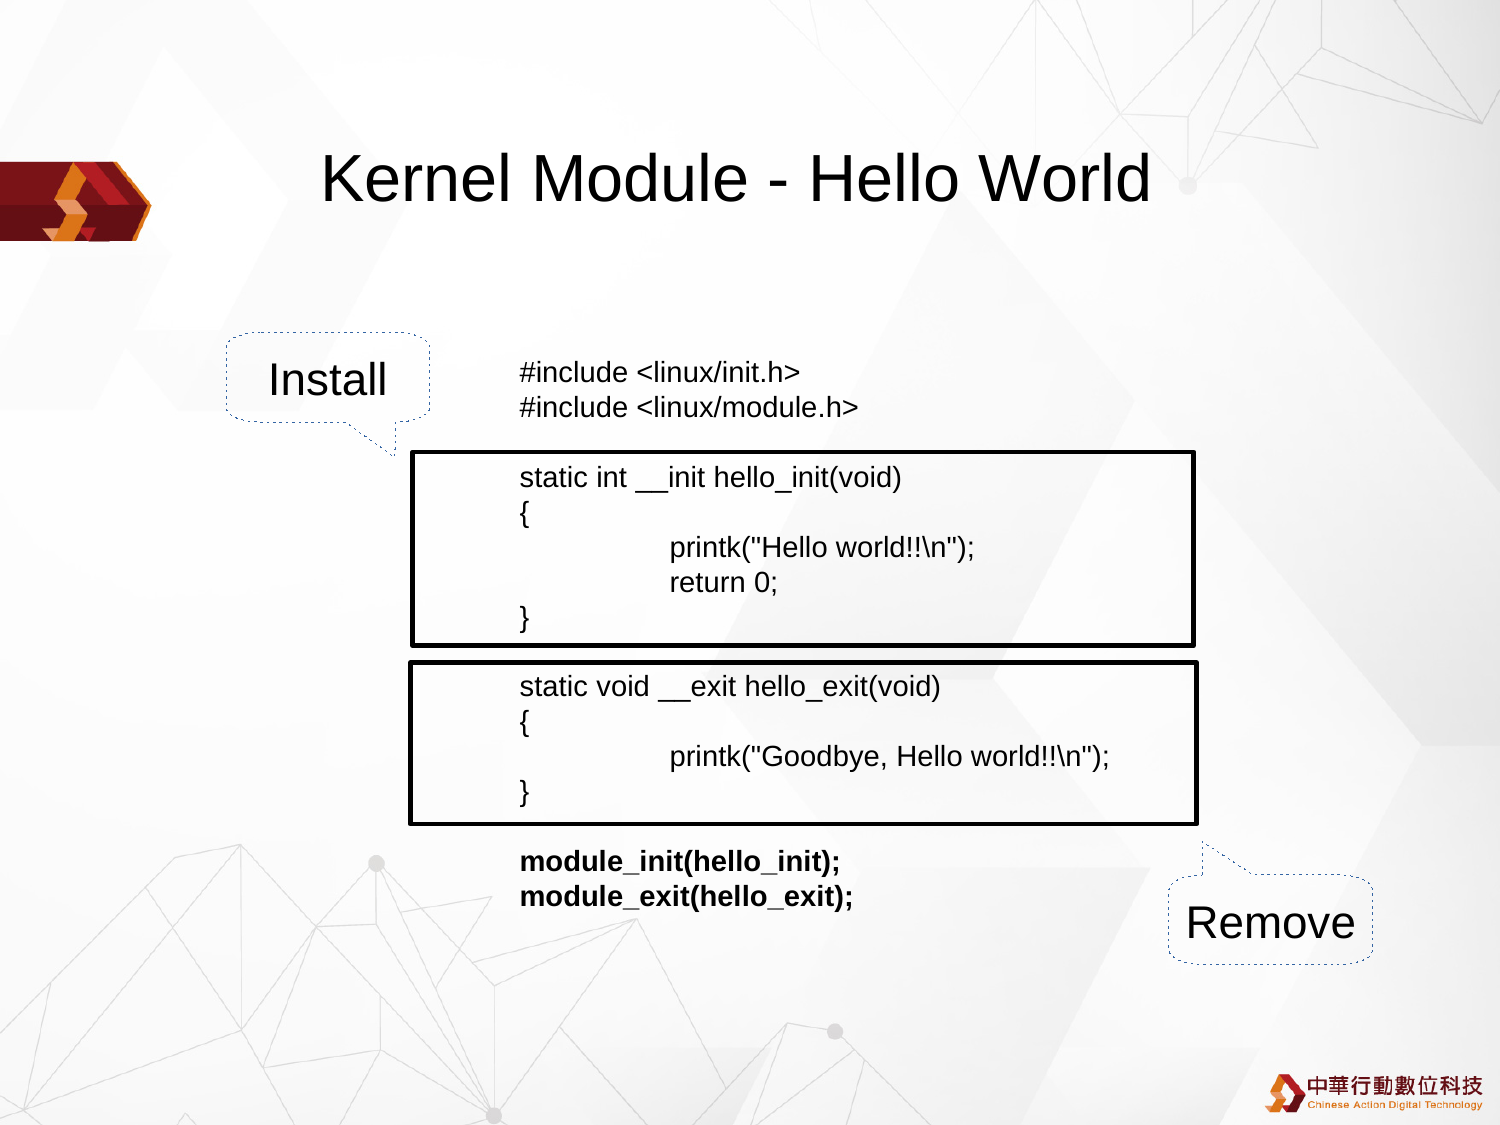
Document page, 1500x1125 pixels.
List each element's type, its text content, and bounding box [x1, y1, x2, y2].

text_box Remove [1168, 841, 1373, 965]
text_box #include <linux/init.h> #include <linux/module.h> static int __init hello_init(void) { printk("Hello world!!\n"); return 0; } static void __exit hello_exit(void) { printk("Goodbye, Hello world!!\n"); } module_init(hello_init); module_exit(hello_exit); [504, 310, 1365, 935]
text_box Install [226, 332, 430, 458]
picture [0, 0, 1500, 1125]
text_box #include <linux/init.h> #include <linux/module.h> static int __init hello_init(void) { printk("Hello world!!\n"); return 0; } static void __exit hello_exit(void) { printk("Goodbye, Hello world!!\n"); } module_init(hello_init); module_exit(hello_exit); [504, 665, 1194, 822]
title Kernel Module - Hello World [107, 101, 1367, 255]
text_box #include <linux/init.h> #include <linux/module.h> static int __init hello_init(void) { printk("Hello world!!\n"); return 0; } static void __exit hello_exit(void) { printk("Goodbye, Hello world!!\n"); } module_init(hello_init); module_exit(hello_exit); [504, 454, 1191, 643]
